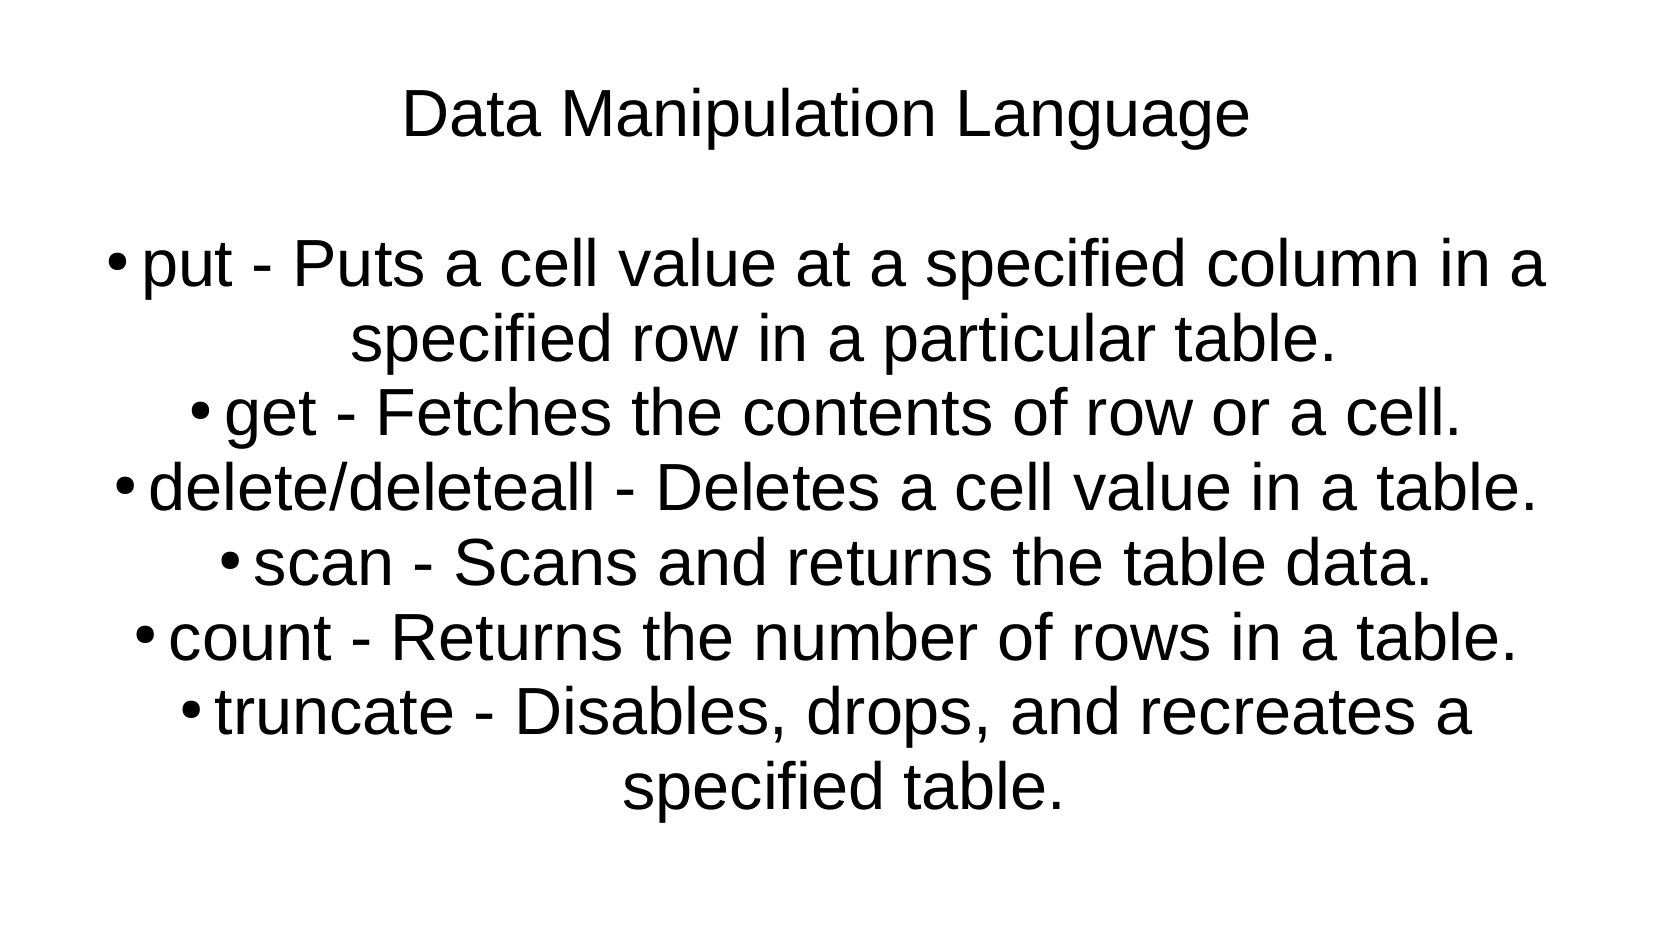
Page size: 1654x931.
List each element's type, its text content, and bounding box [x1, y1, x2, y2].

subtitle Data Manipulation Language put - Puts a cell value at a specified column in a specified row in a particular table. get - Fetches the contents of row or a cell. delete/deleteall - Deletes a cell value in a table. scan - Scans and returns the table data. count - Returns the number of rows in a table. truncate - Disables, drops, and recreates a specified table. [82, 75, 1571, 826]
